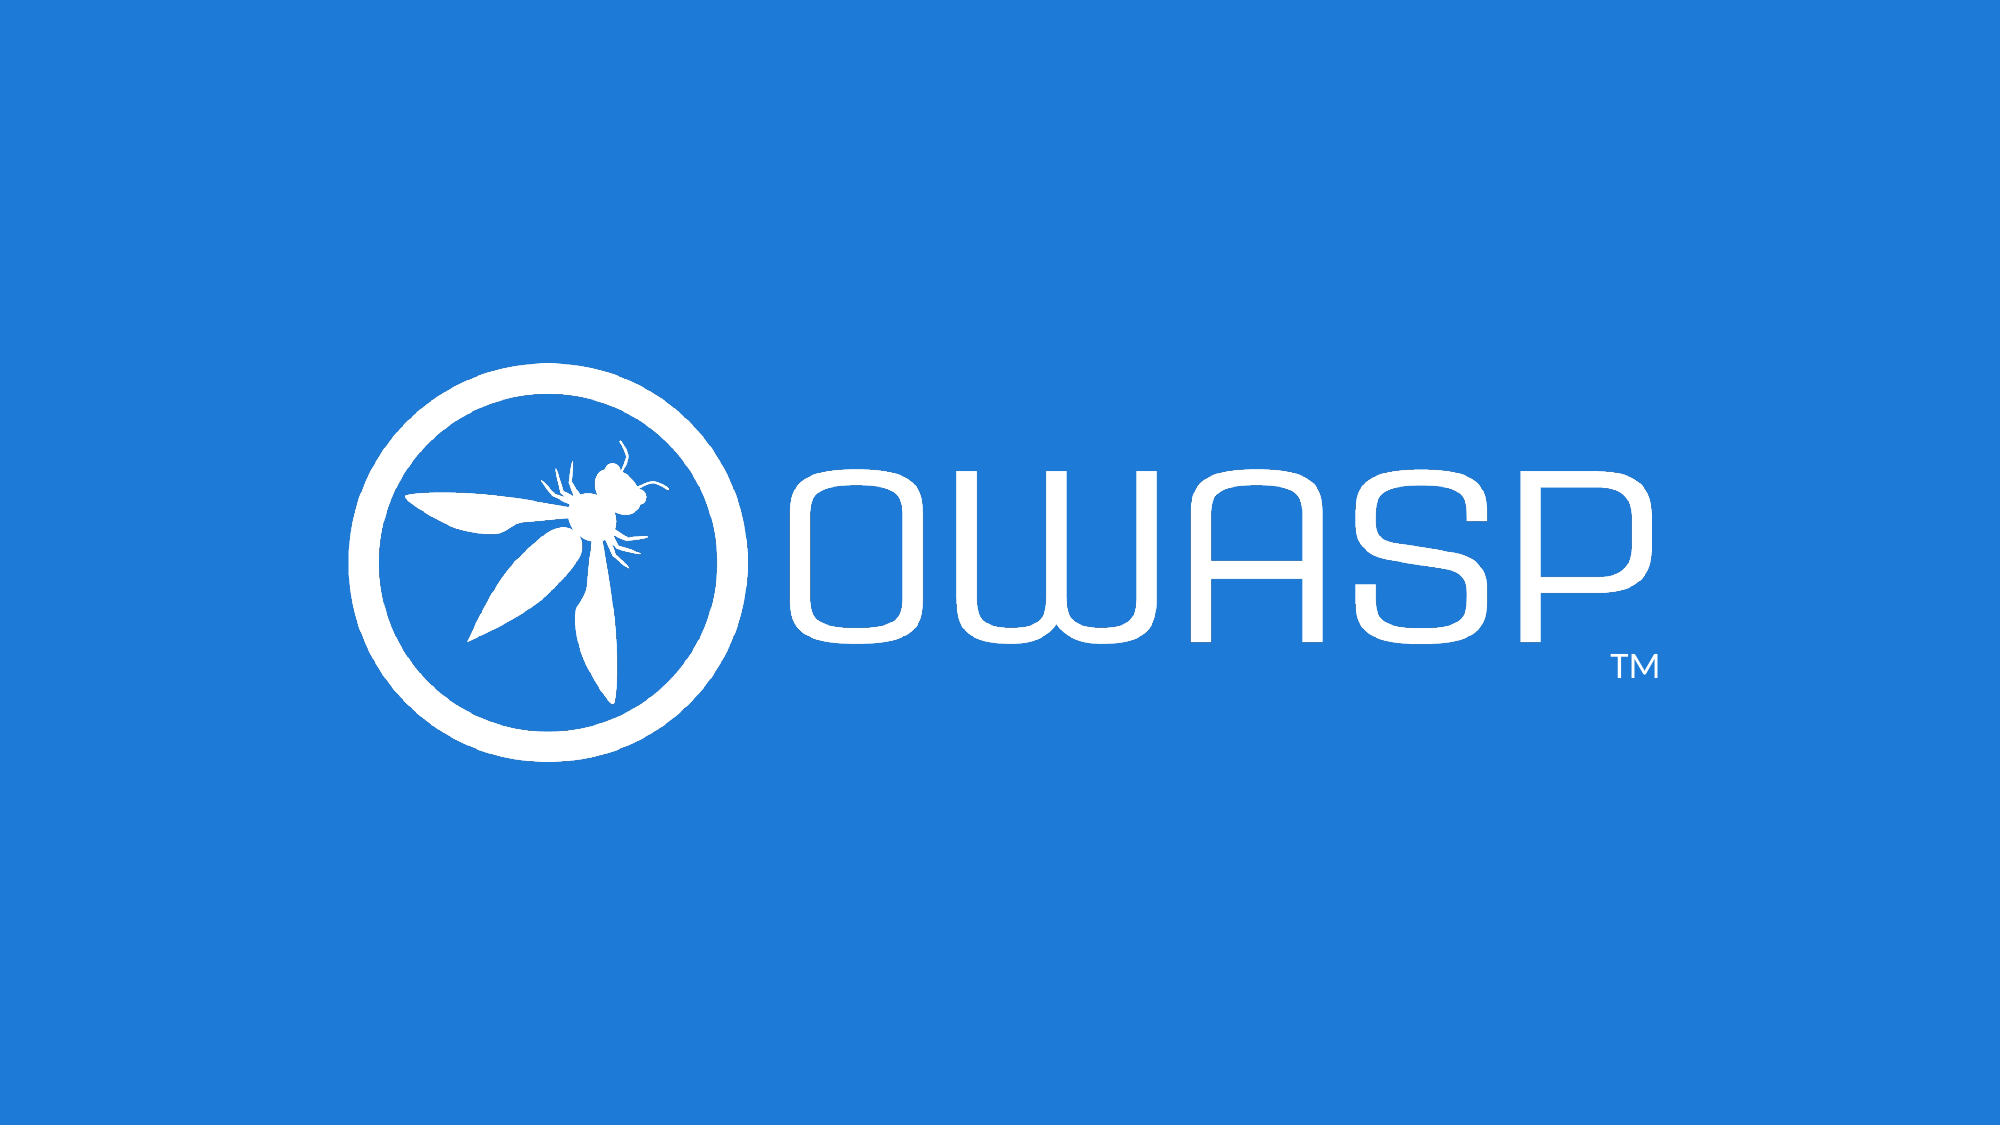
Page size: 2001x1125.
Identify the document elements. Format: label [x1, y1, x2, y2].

picture [348, 363, 1652, 762]
